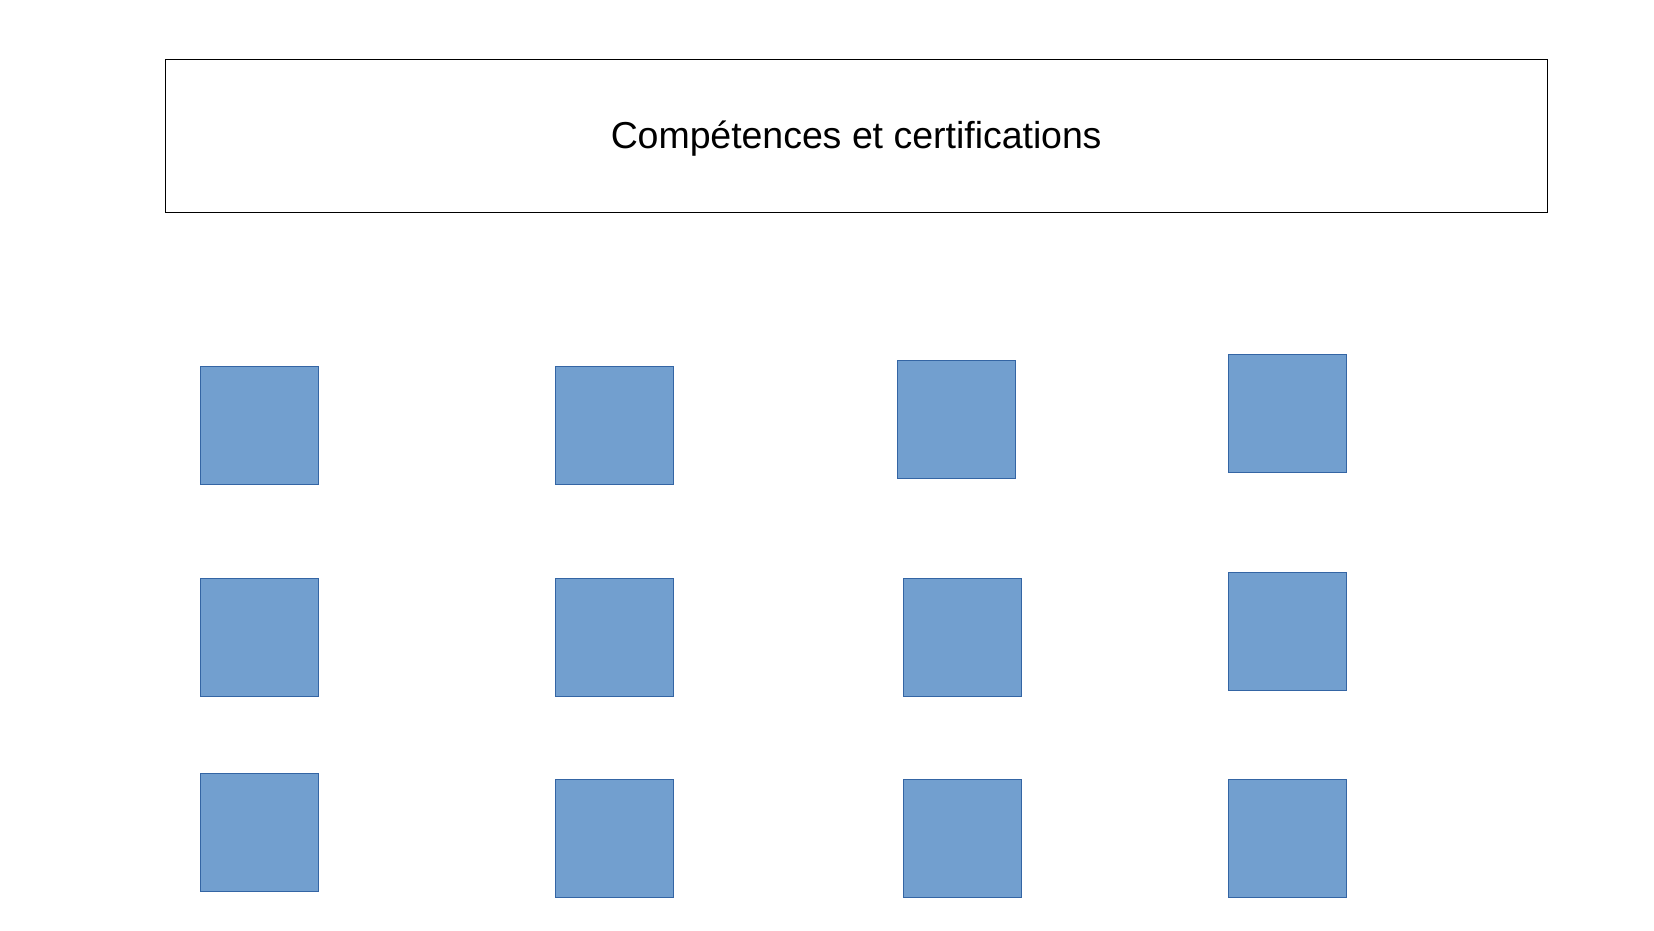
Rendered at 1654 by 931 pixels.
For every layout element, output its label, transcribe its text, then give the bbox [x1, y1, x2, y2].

text_box [897, 360, 1016, 479]
text_box [903, 578, 1022, 697]
text_box [555, 366, 674, 485]
text_box Compétences et certifications [165, 59, 1548, 213]
text_box [903, 779, 1022, 898]
text_box [555, 578, 674, 697]
text_box [1228, 779, 1347, 898]
text_box [200, 773, 319, 892]
text_box [200, 366, 319, 485]
text_box [1228, 354, 1347, 473]
text_box [1228, 572, 1347, 691]
text_box [200, 578, 319, 697]
text_box [555, 779, 674, 898]
